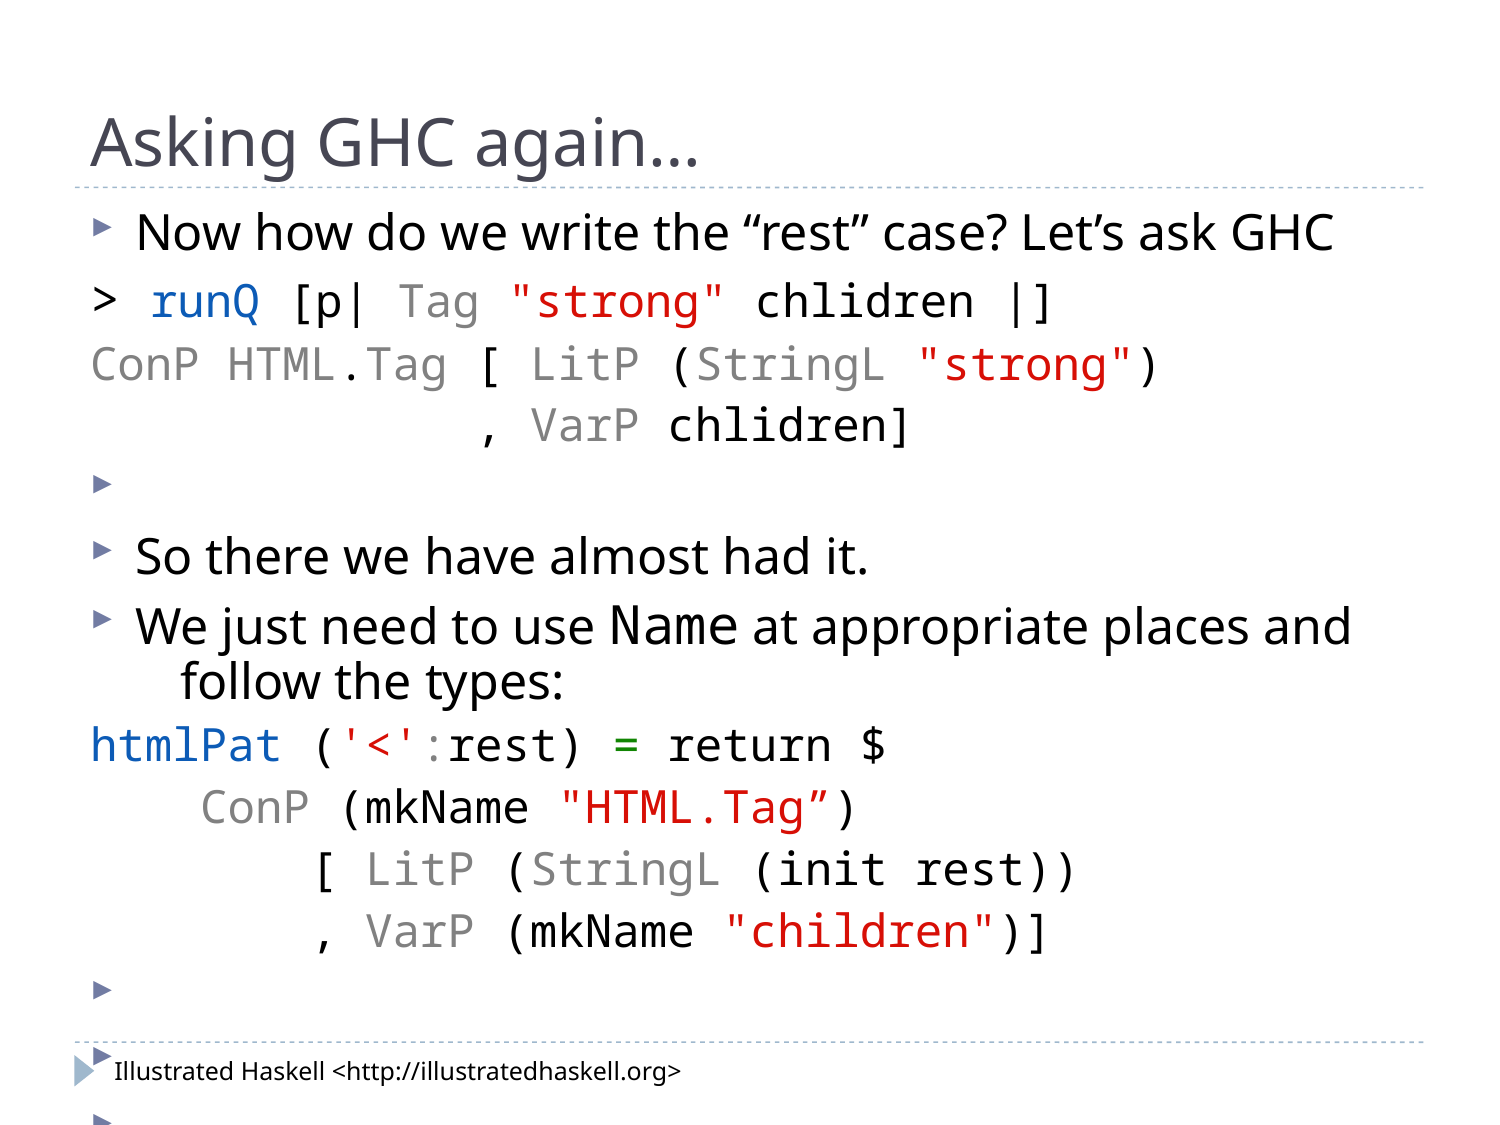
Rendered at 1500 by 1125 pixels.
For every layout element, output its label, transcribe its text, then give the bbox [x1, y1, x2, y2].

title Asking GHC again… [75, 24, 1426, 188]
list Now how do we write the “rest” case? Let’s ask GHC > runQ [p| Tag "strong" chlidren |] ConP HTML.Tag [ LitP (StringL "strong") , VarP chlidren] So there we have almost had it. We just need to use Name at appropriate places and follow the types: htmlPat ('<':rest) = return $ ConP (mkName "HTML.Tag”) [ LitP (StringL (init rest)) , VarP (mkName "children")] [75, 200, 1426, 1011]
